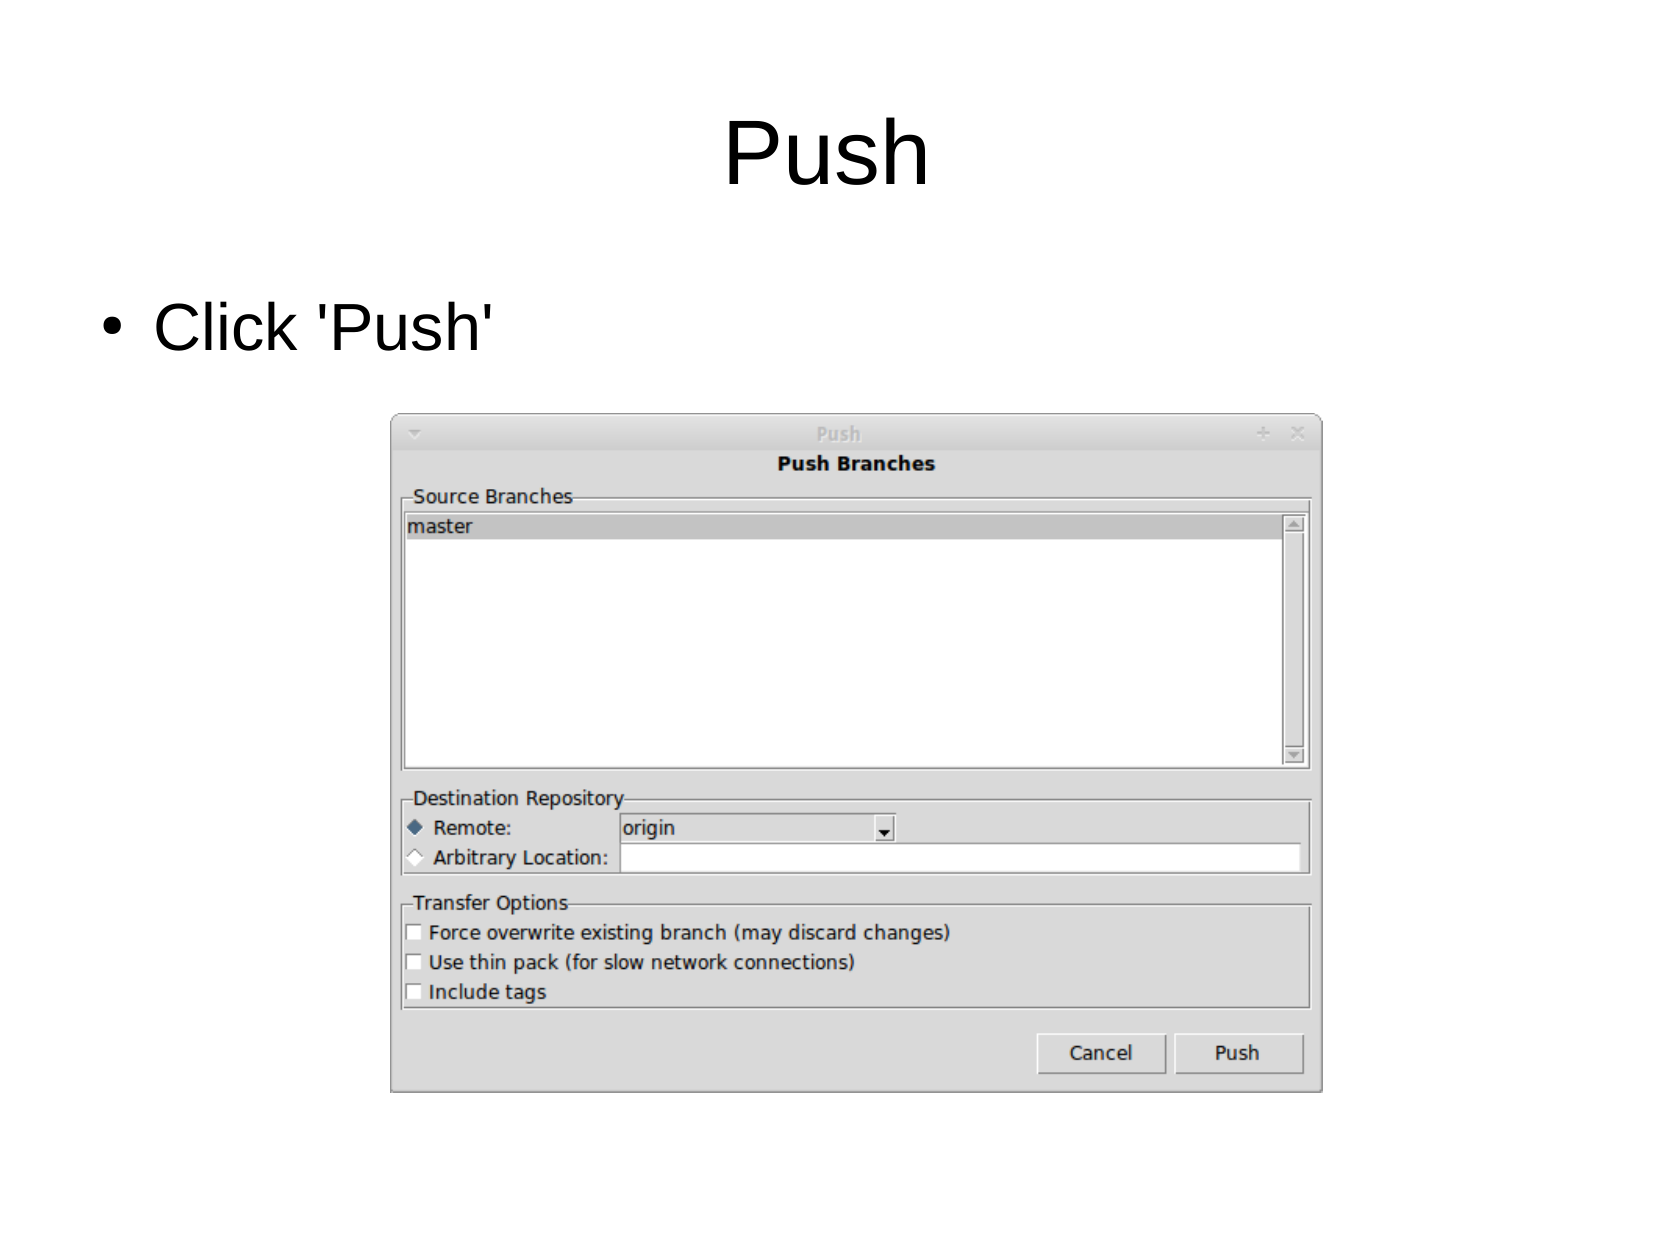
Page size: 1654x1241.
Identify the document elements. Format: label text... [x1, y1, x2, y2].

picture [390, 413, 1323, 1093]
list Click 'Push' [82, 290, 1571, 1010]
title Push [82, 49, 1571, 257]
